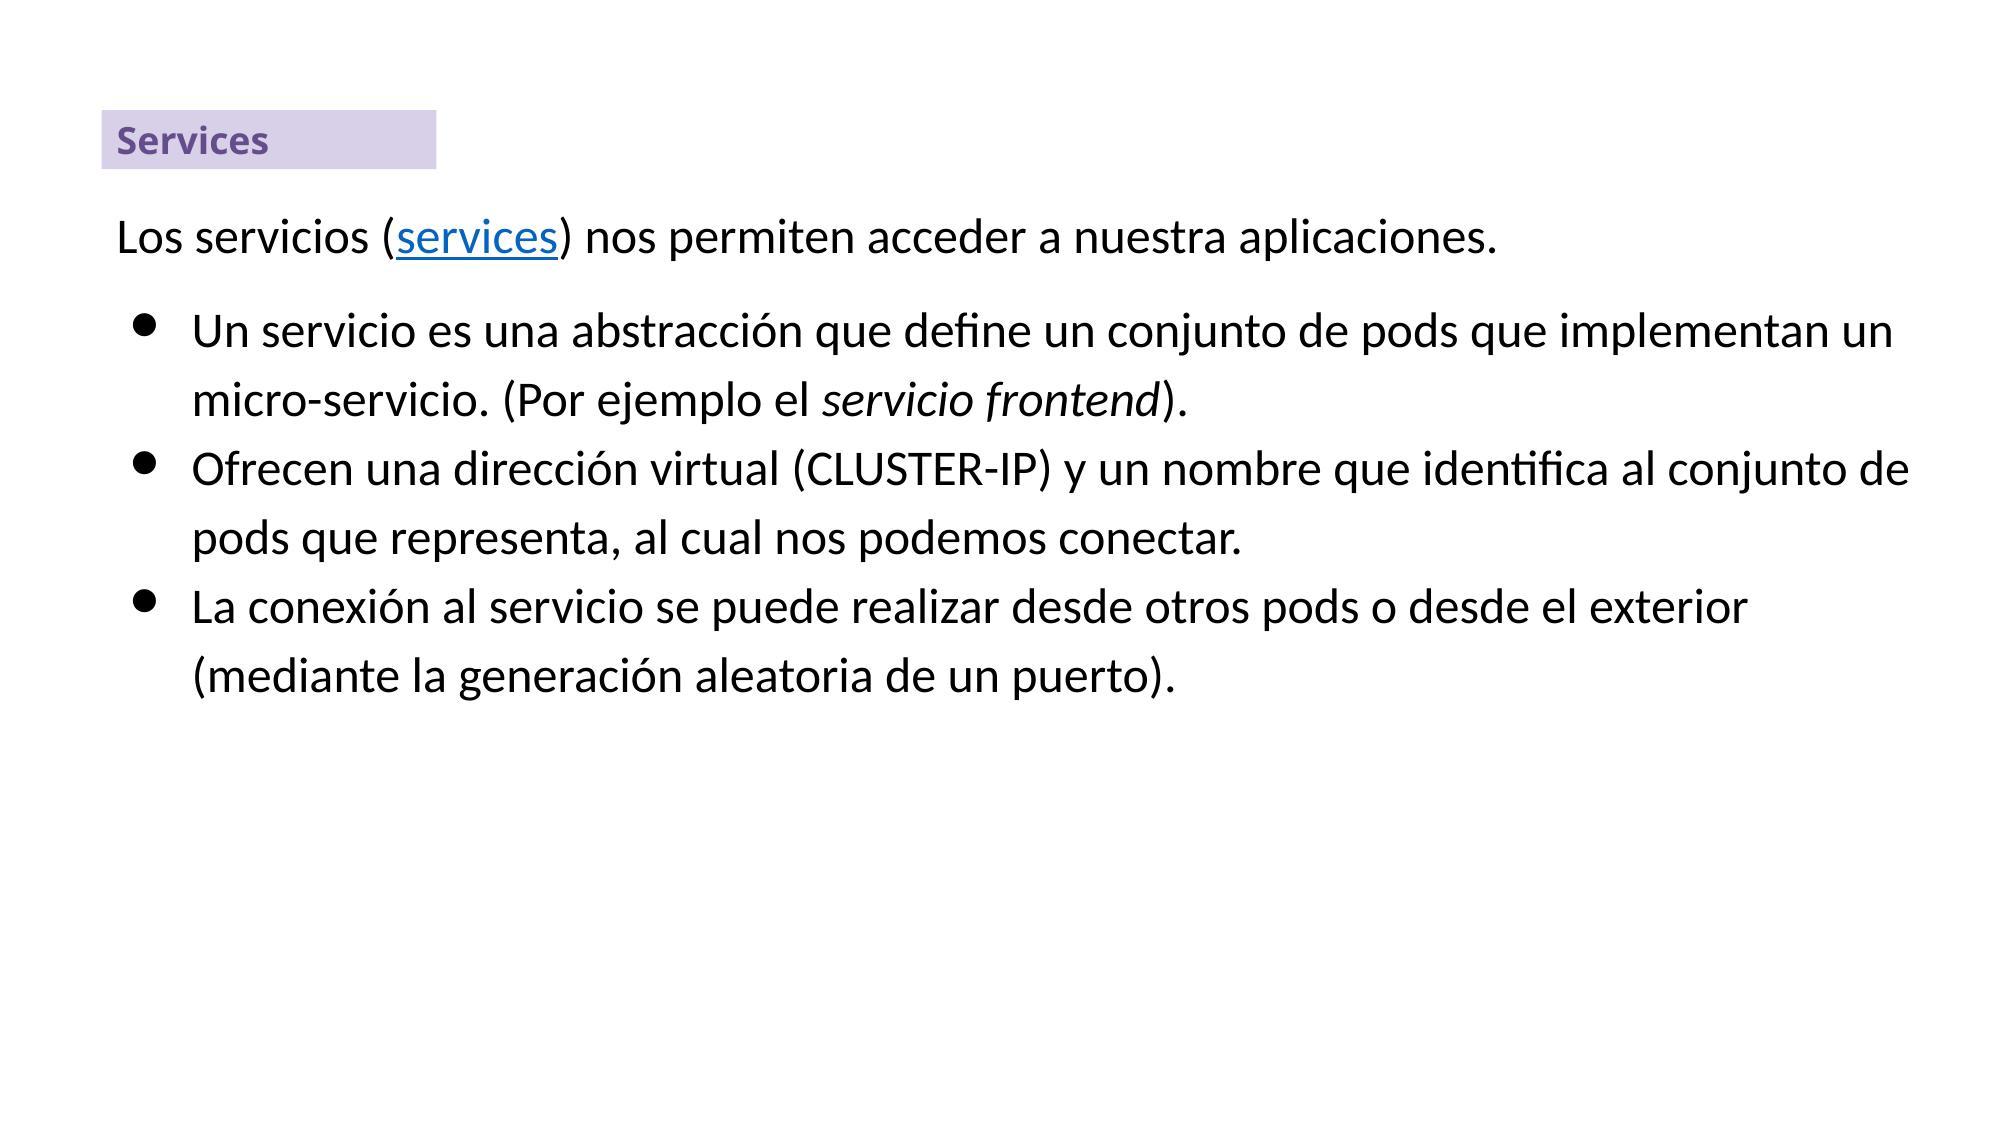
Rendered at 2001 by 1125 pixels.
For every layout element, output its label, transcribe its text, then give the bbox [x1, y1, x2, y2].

text_box Los servicios (services) nos permiten acceder a nuestra aplicaciones. Un servicio es una abstracción que define un conjunto de pods que implementan un micro-servicio. (Por ejemplo el servicio frontend). Ofrecen una dirección virtual (CLUSTER-IP) y un nombre que identifica al conjunto de pods que representa, al cual nos podemos conectar. La conexión al servicio se puede realizar desde otros pods o desde el exterior (mediante la generación aleatoria de un puerto). [101, 195, 1977, 795]
text_box Services [101, 110, 437, 170]
